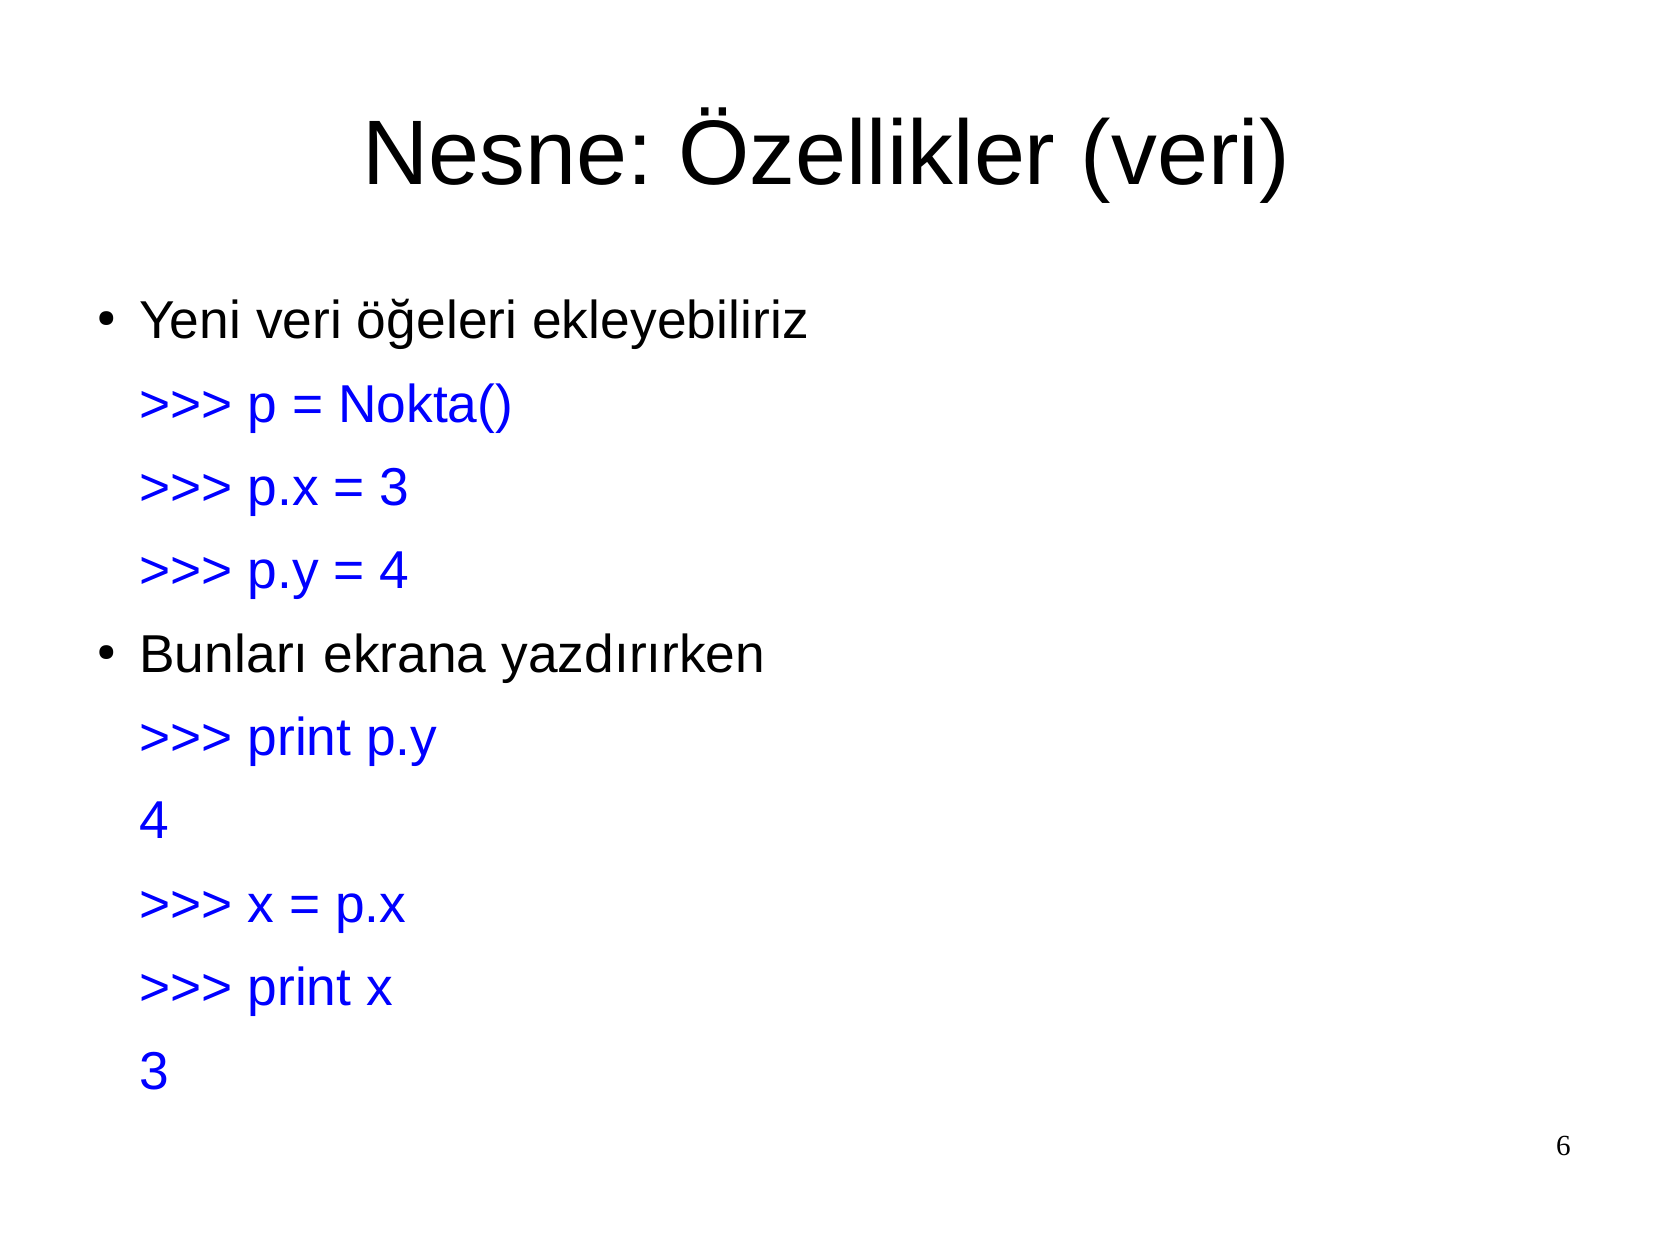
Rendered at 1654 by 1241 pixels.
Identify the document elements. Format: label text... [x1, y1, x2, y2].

list Yeni veri öğeleri ekleyebiliriz >>> p = Nokta() >>> p.x = 3 >>> p.y = 4 Bunları ekrana yazdırırken >>> print p.y 4 >>> x = p.x >>> print x 3 [82, 290, 1571, 1109]
title Nesne: Özellikler (veri) [82, 56, 1571, 250]
